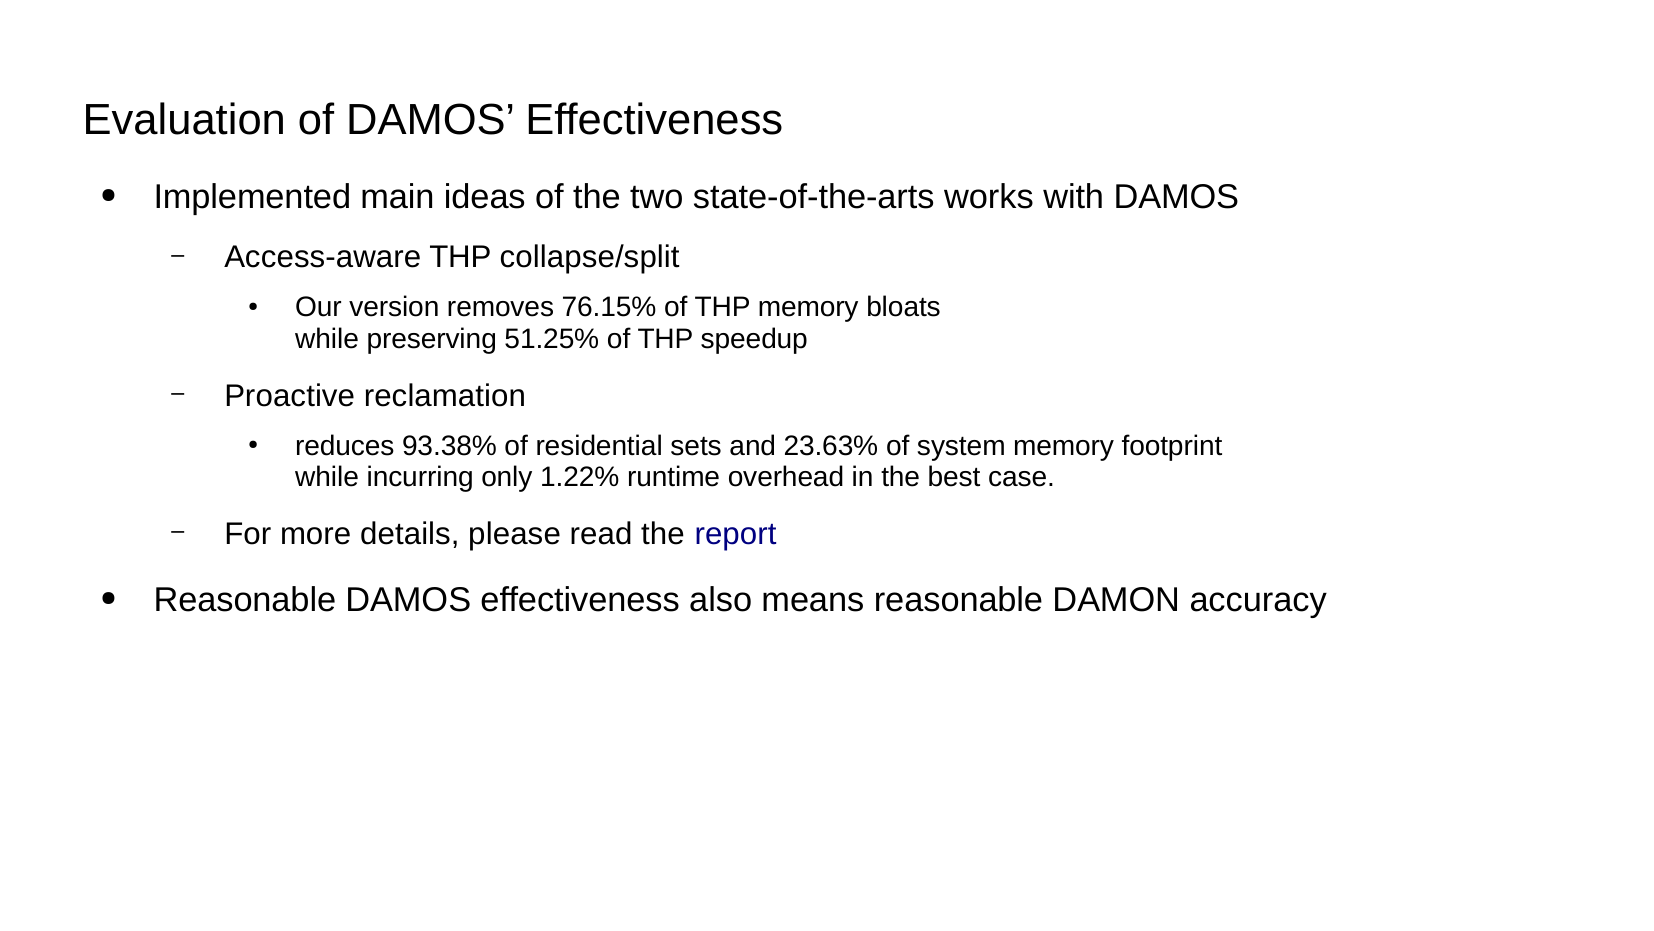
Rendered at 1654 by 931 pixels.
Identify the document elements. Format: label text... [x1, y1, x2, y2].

list Implemented main ideas of the two state-of-the-arts works with DAMOS Access-aware THP collapse/split Our version removes 76.15% of THP memory bloats while preserving 51.25% of THP speedup Proactive reclamation reduces 93.38% of residential sets and 23.63% of system memory footprint while incurring only 1.22% runtime overhead in the best case. For more details, please read the report Reasonable DAMOS effectiveness also means reasonable DAMON accuracy [82, 177, 1571, 833]
title Evaluation of DAMOS’ Effectiveness [82, 81, 1571, 157]
